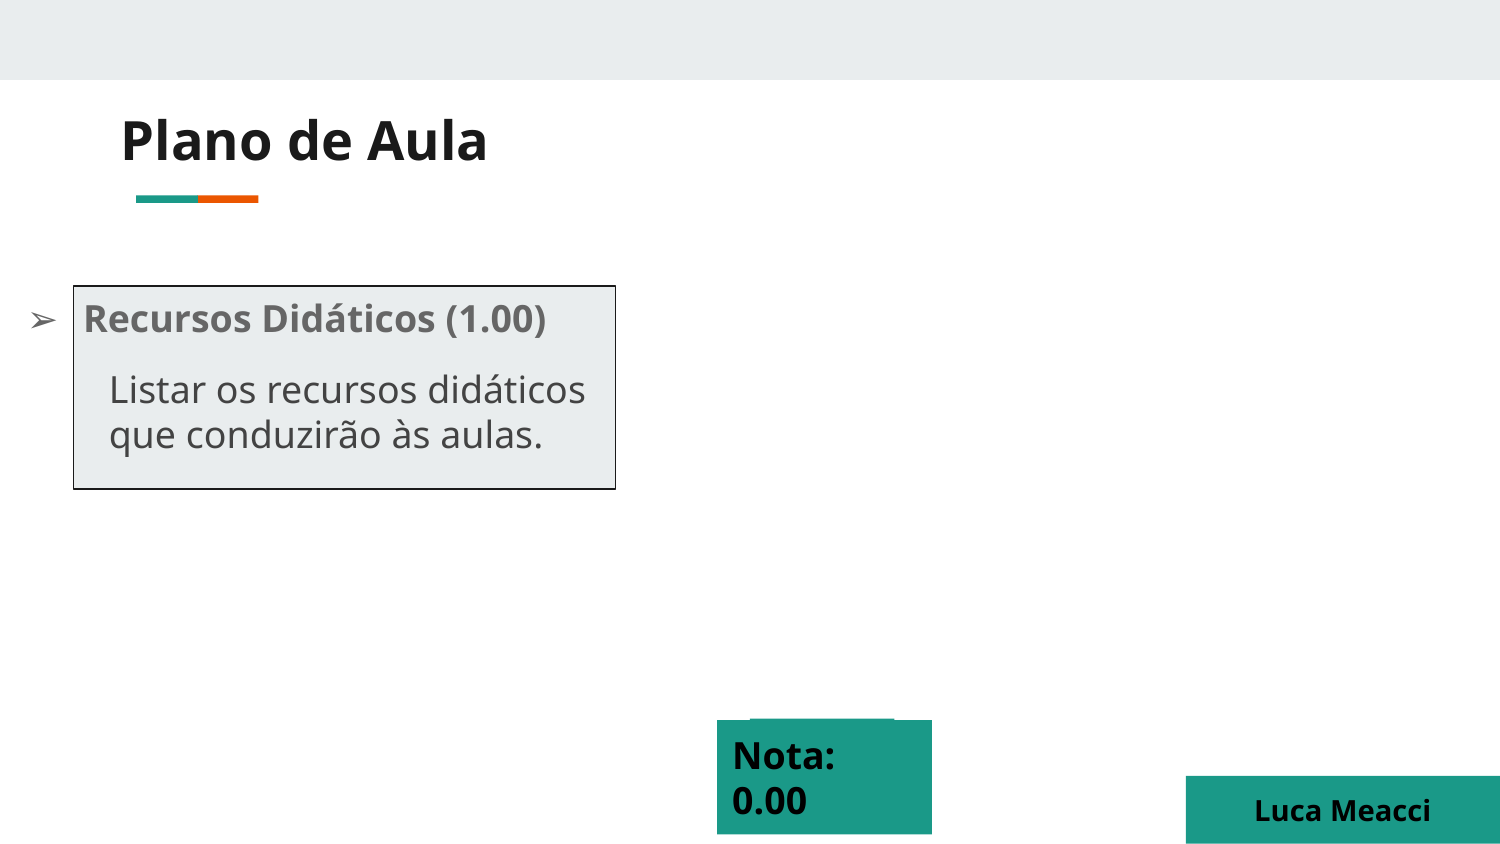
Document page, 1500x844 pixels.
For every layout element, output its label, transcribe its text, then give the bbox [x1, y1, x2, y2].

text_box Luca Meacci [1185, 775, 1500, 844]
text_box [575, 394, 581, 401]
title Plano de Aula [105, 91, 1367, 180]
list Recursos Didáticos (1.00) [0, 280, 575, 529]
text_box [575, 285, 616, 407]
text_box Listar os recursos didáticos que conduzirão às aulas. [93, 407, 616, 550]
text_box Nota: 0.00 [717, 720, 932, 835]
